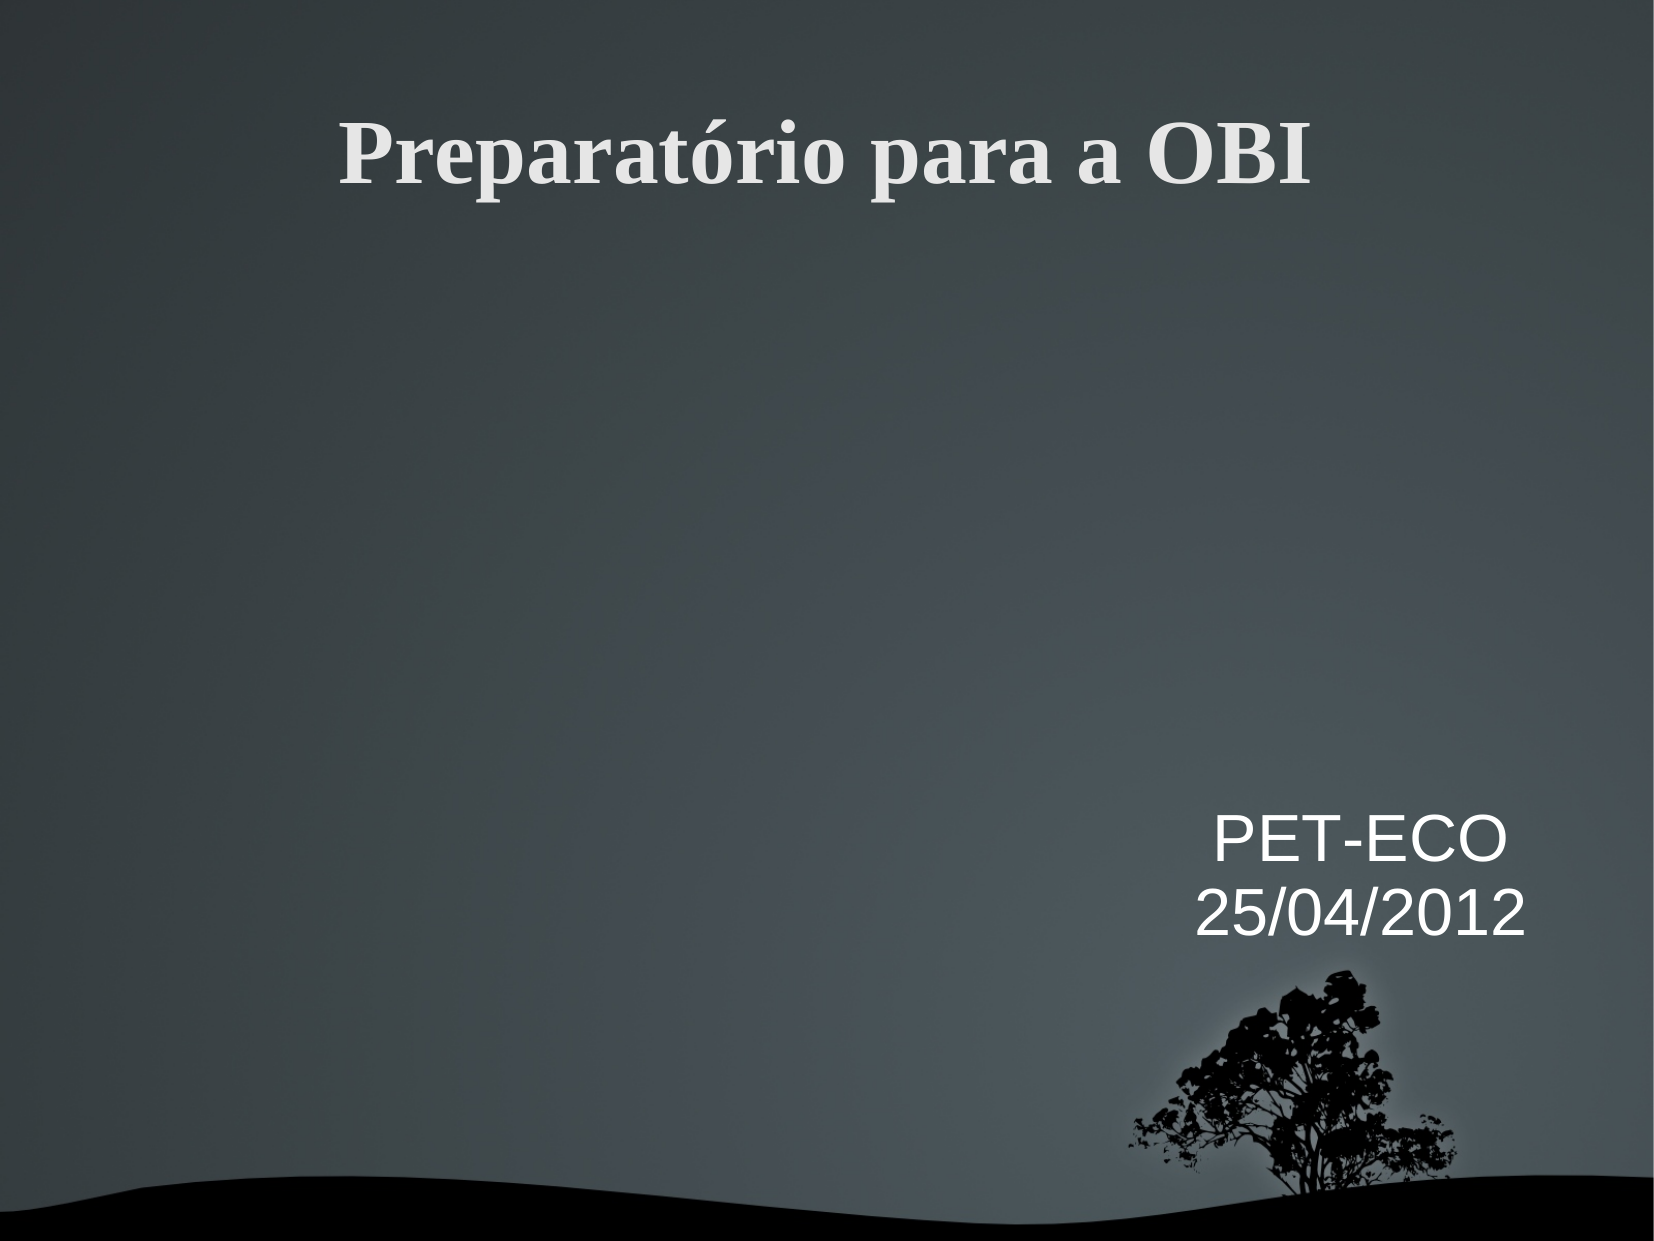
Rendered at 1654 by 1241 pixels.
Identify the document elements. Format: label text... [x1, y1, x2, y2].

picture [0, 0, 1654, 1241]
title Preparatório para a OBI [82, 49, 1571, 257]
subtitle PET-ECO 25/04/2012 [1151, 649, 1571, 1102]
